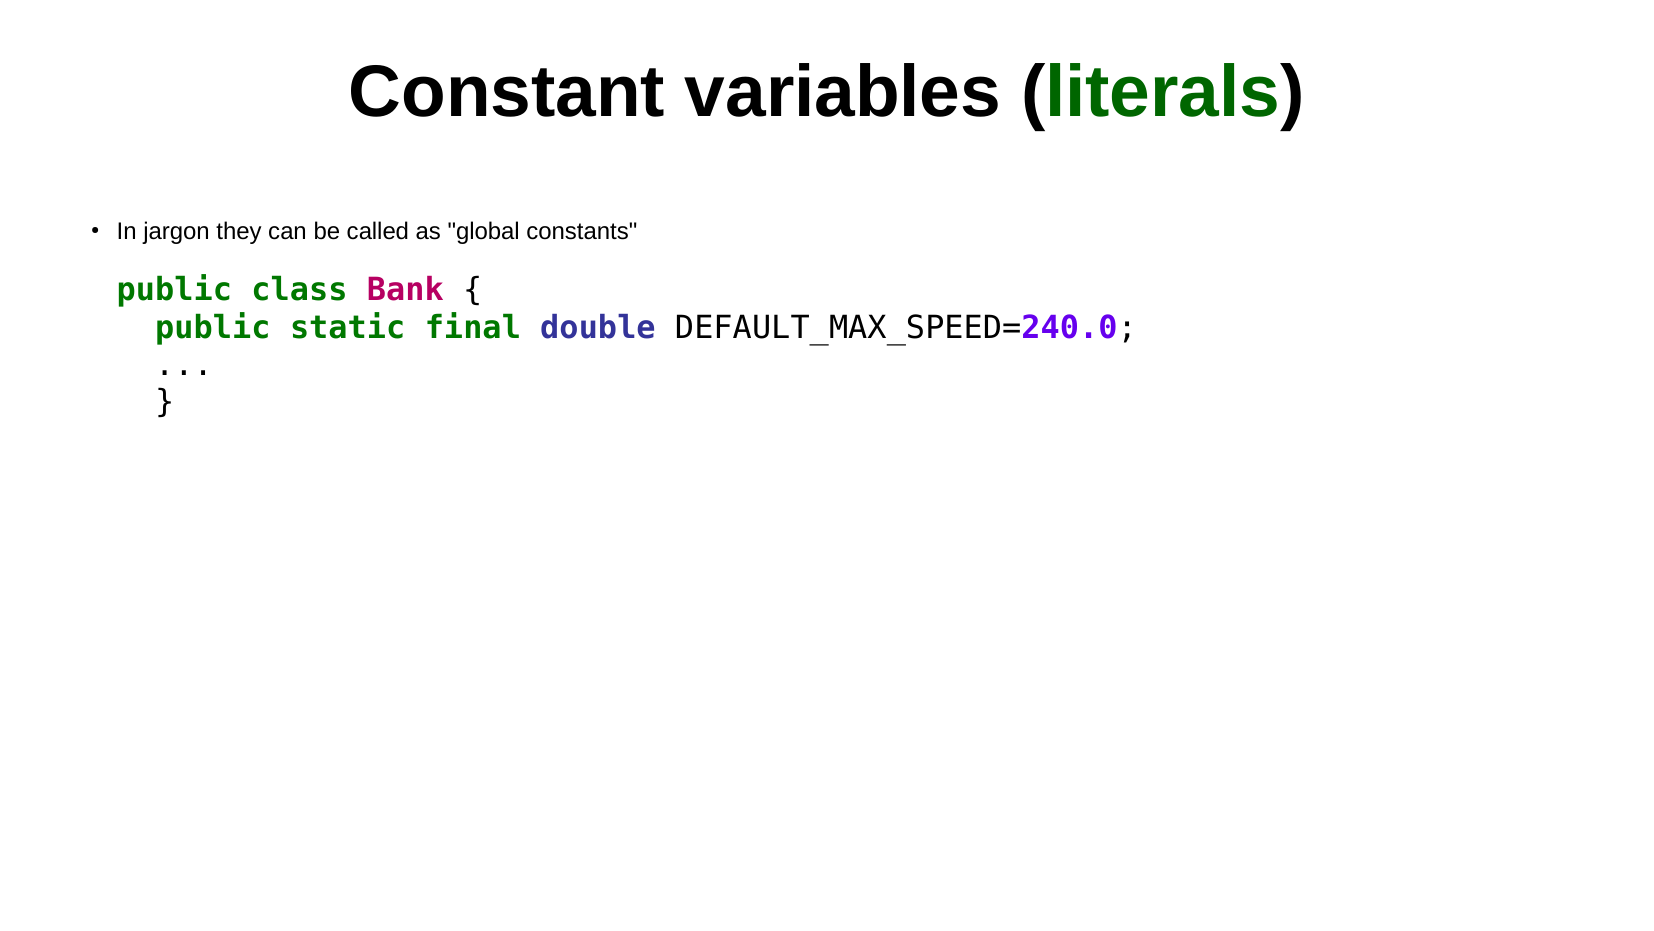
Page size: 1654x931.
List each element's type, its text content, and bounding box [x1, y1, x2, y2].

title Constant variables (literals) [82, 50, 1571, 133]
list In jargon they can be called as "global constants" public class Bank { public static final double DEFAULT_MAX_SPEED=240.0; ... } [82, 217, 1538, 461]
